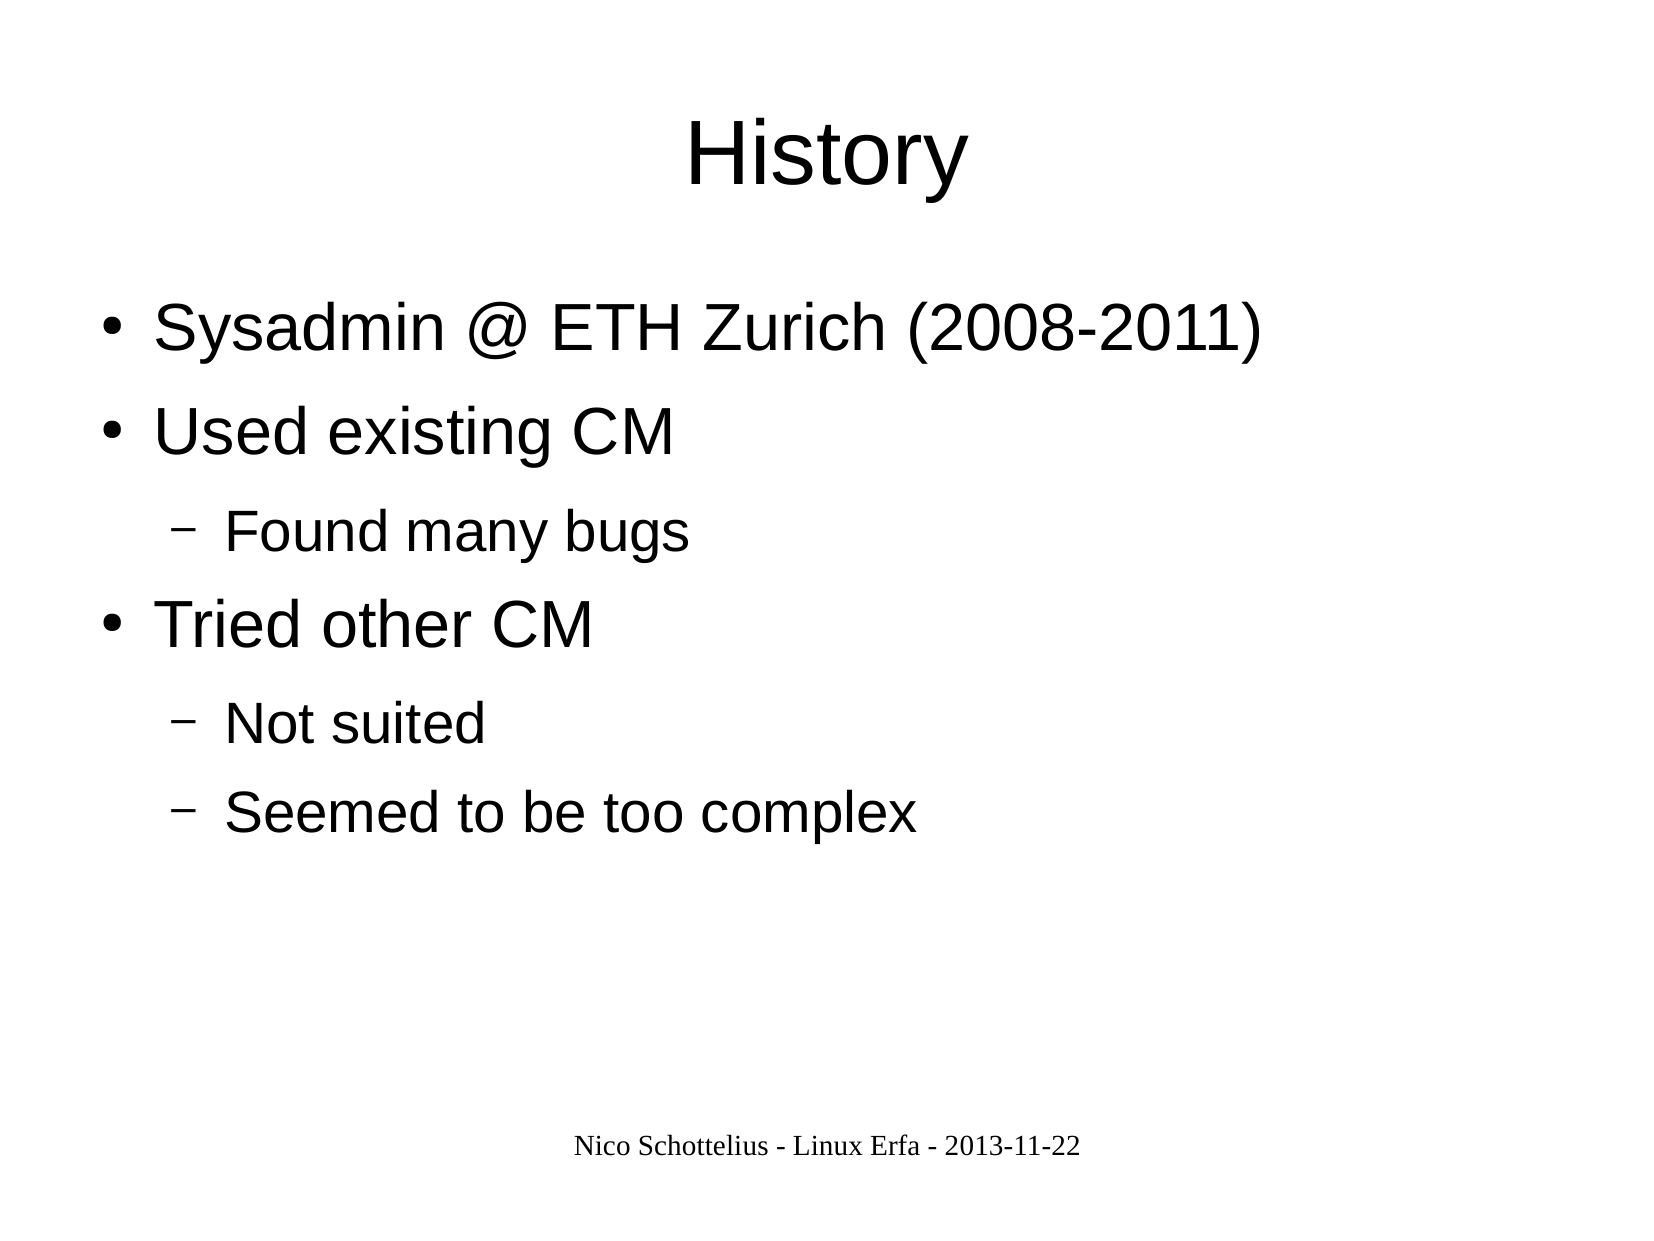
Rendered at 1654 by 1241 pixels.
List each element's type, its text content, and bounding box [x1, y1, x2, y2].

list Sysadmin @ ETH Zurich (2008-2011) Used existing CM Found many bugs Tried other CM Not suited Seemed to be too complex [82, 290, 1538, 1010]
title History [82, 49, 1571, 257]
